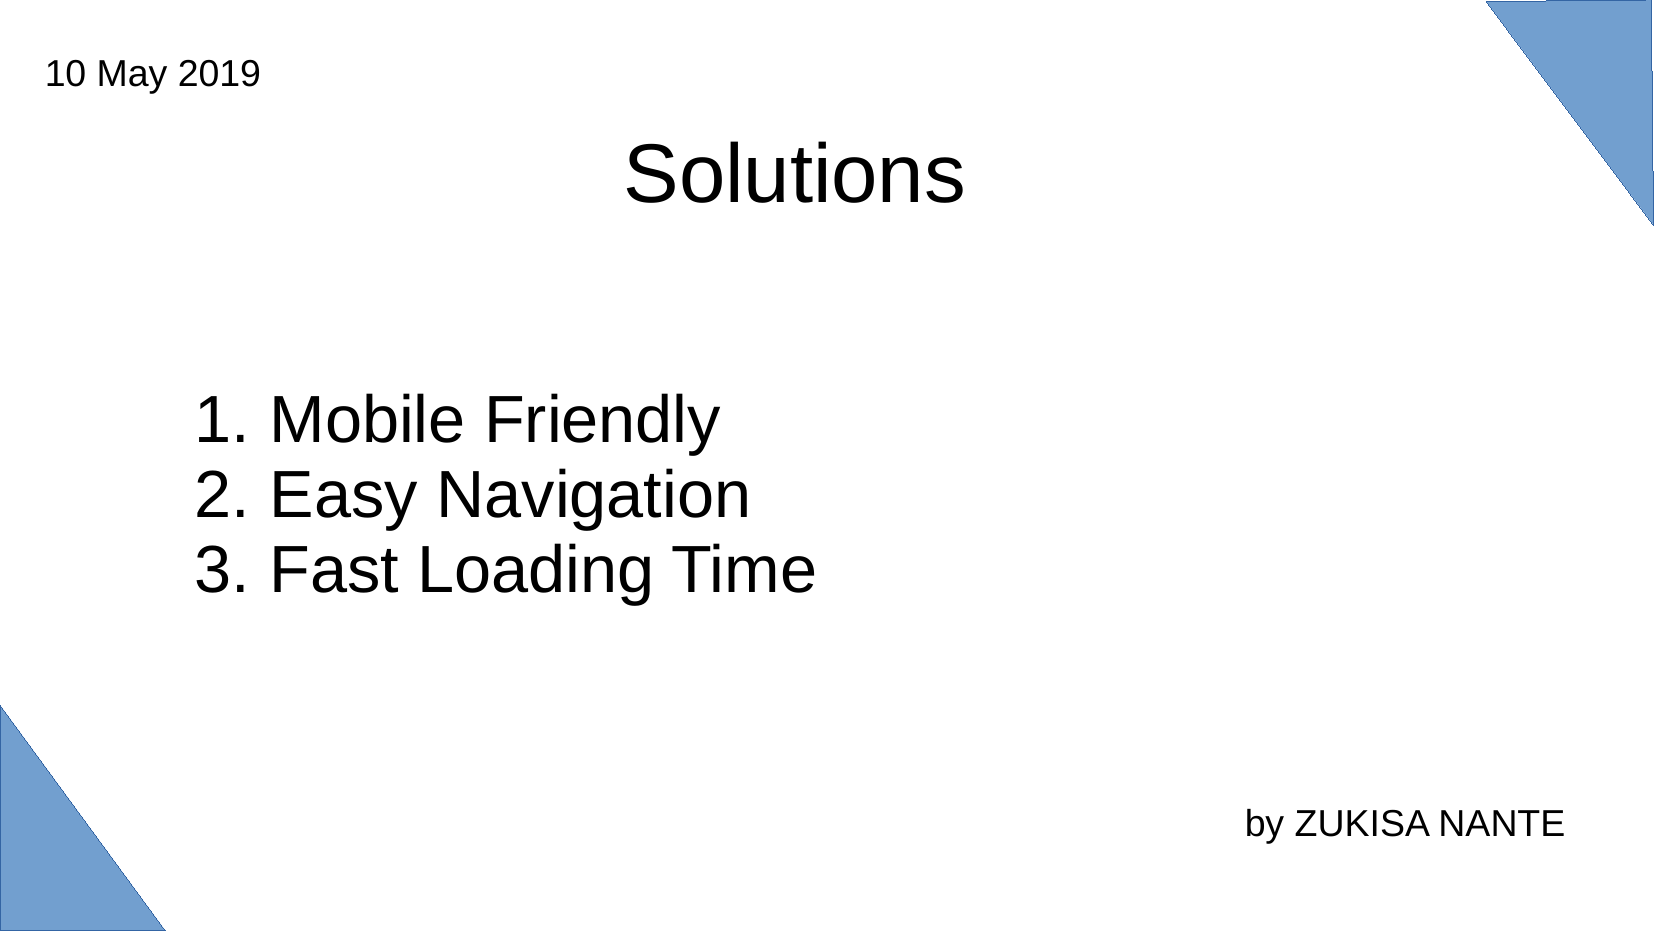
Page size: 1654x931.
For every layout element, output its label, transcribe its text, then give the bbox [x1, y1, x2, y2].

text_box by ZUKISA NANTE [1230, 795, 1621, 852]
text_box [1486, 0, 1654, 226]
text_box [0, 705, 166, 931]
text_box 10 May 2019 [30, 45, 421, 102]
text_box 1. Mobile Friendly 2. Easy Navigation 3. Fast Loading Time [180, 375, 1231, 764]
text_box Solutions [45, 120, 1546, 271]
text_box [1080, 795, 1654, 866]
